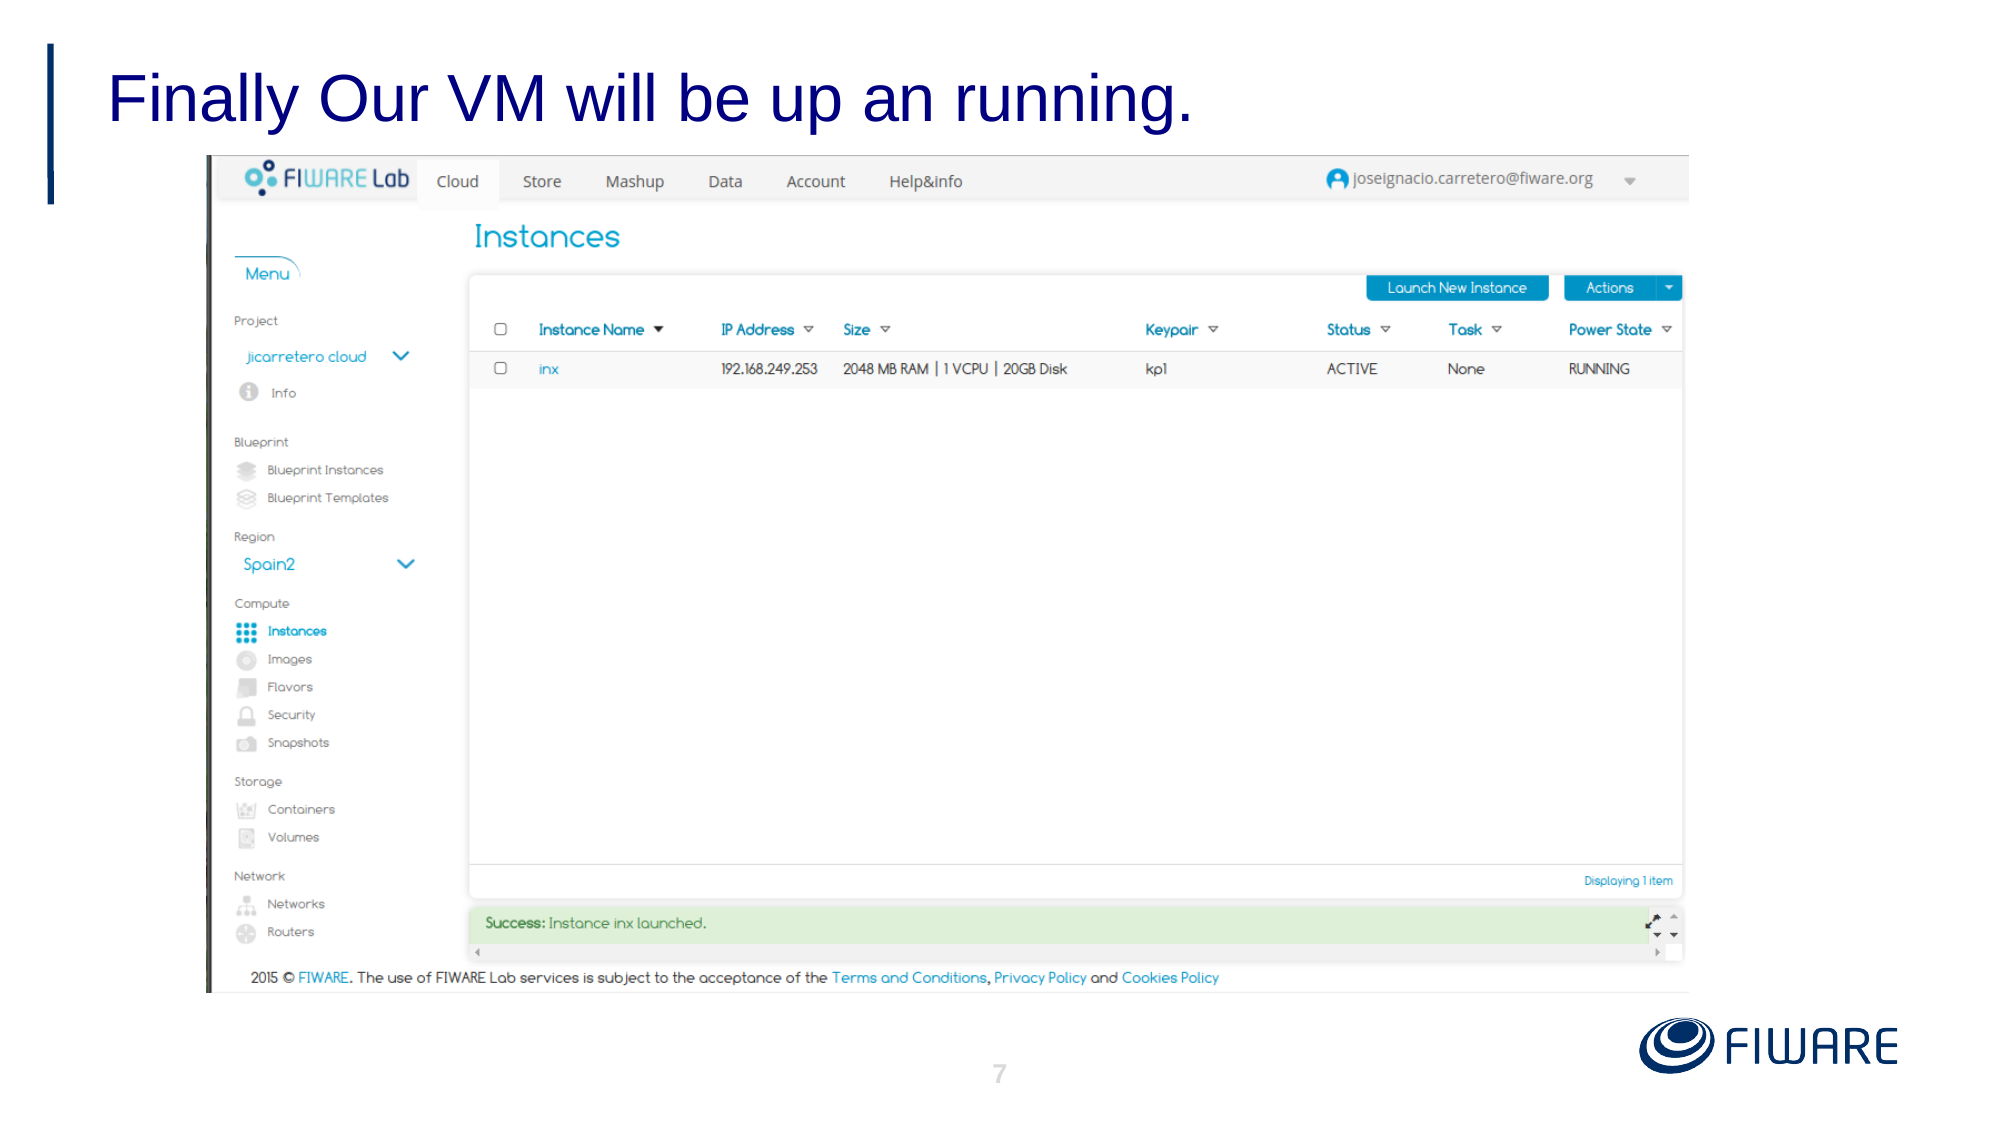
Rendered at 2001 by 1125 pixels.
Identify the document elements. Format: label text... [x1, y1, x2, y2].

slide_number <número> [887, 1042, 1113, 1103]
picture [206, 155, 1689, 993]
picture [1635, 1012, 1905, 1077]
title Finally Our VM will be up an running. [92, 47, 1704, 201]
